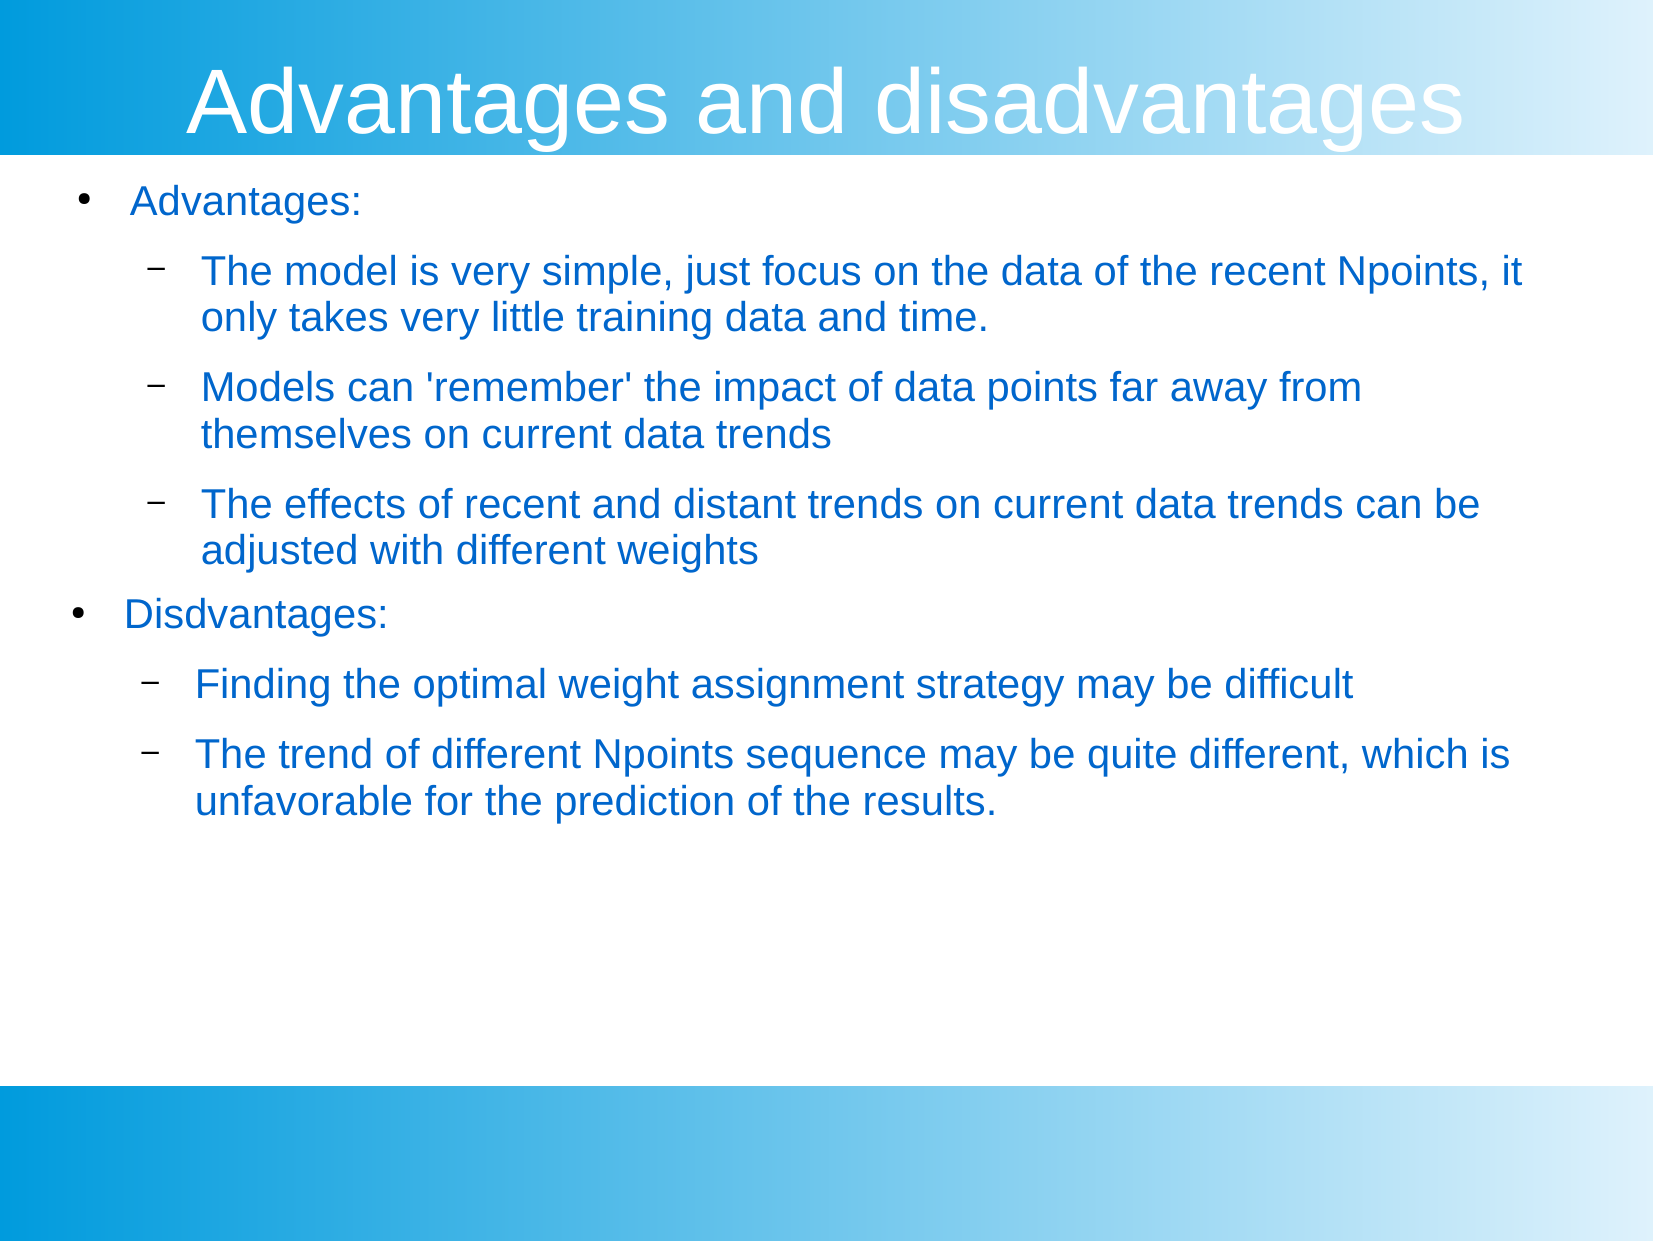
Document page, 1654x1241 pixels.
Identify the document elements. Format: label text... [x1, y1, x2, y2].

list Advantages: The model is very simple, just focus on the data of the recent Npoints, it only takes very little training data and time. Models can 'remember' the impact of data points far away from themselves on current data trends The effects of recent and distant trends on current data trends can be adjusted with different weights [59, 177, 1548, 579]
title Advantages and disadvantages [82, 49, 1571, 155]
list Disdvantages: Finding the optimal weight assignment strategy may be difficult The trend of different Npoints sequence may be quite different, which is unfavorable for the prediction of the results. [53, 590, 1542, 993]
